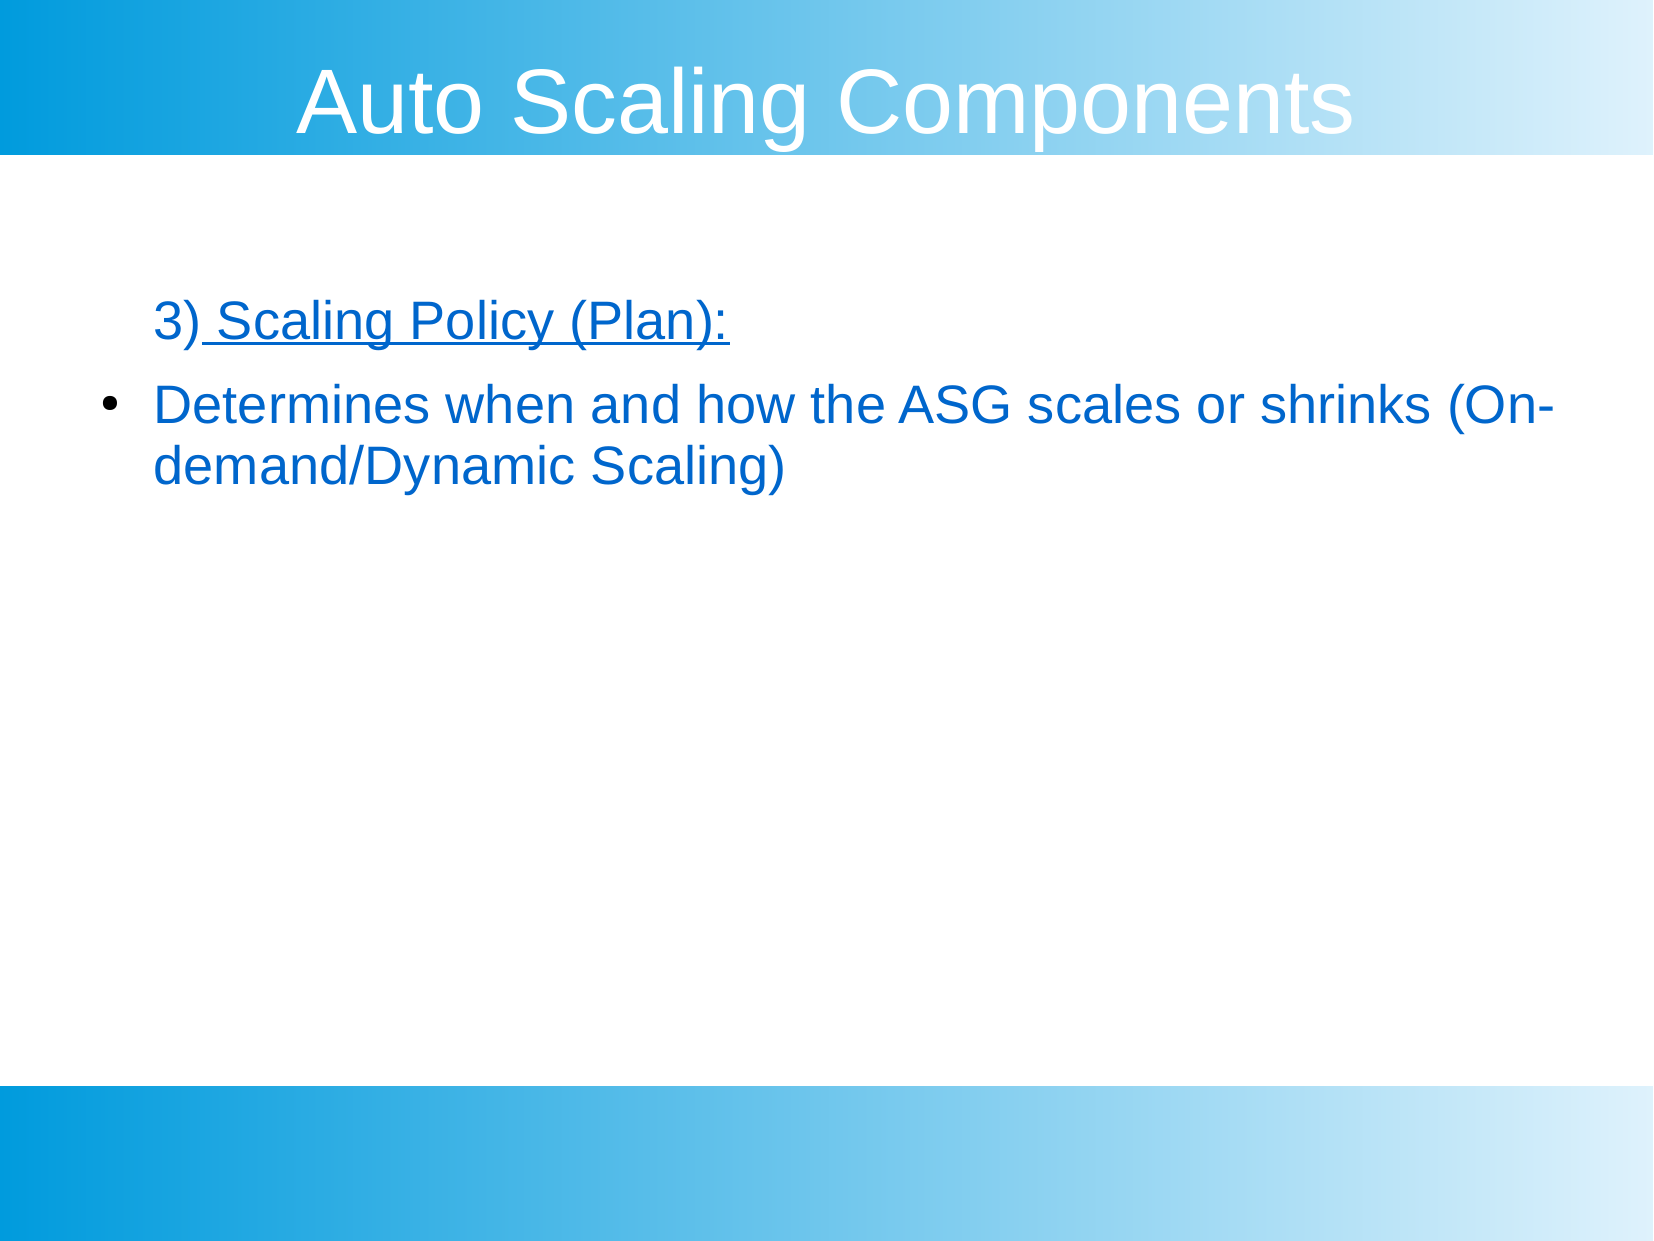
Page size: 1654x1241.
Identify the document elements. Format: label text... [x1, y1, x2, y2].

list 3) Scaling Policy (Plan): Determines when and how the ASG scales or shrinks (On-demand/Dynamic Scaling) [82, 290, 1571, 1010]
title Auto Scaling Components [82, 49, 1571, 155]
